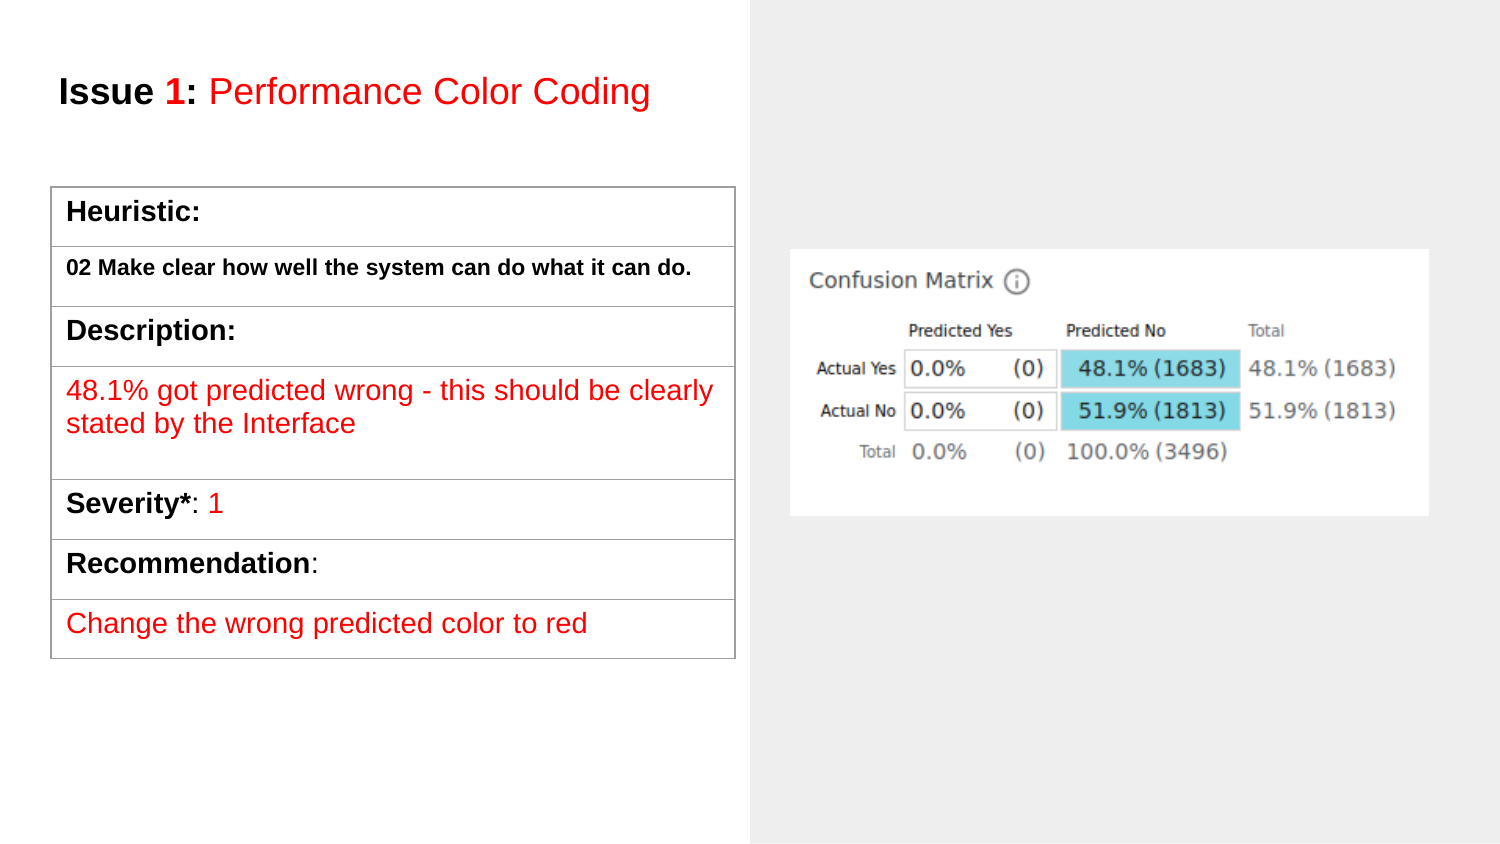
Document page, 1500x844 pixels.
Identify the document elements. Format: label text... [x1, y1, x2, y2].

picture [790, 249, 1429, 516]
table_cell 02 Make clear how well the system can do what it can do. [52, 247, 734, 306]
table_cell 48.1% got predicted wrong - this should be clearly stated by the Interface [52, 367, 734, 479]
table_cell Recommendation: [52, 540, 734, 599]
table_cell Severity*: 1 [52, 480, 734, 539]
table_cell Description: [52, 307, 734, 366]
text_box Issue 1: Performance Color Coding [43, 51, 708, 197]
table_cell Change the wrong predicted color to red [52, 600, 734, 658]
table_header Heuristic: [52, 188, 734, 246]
